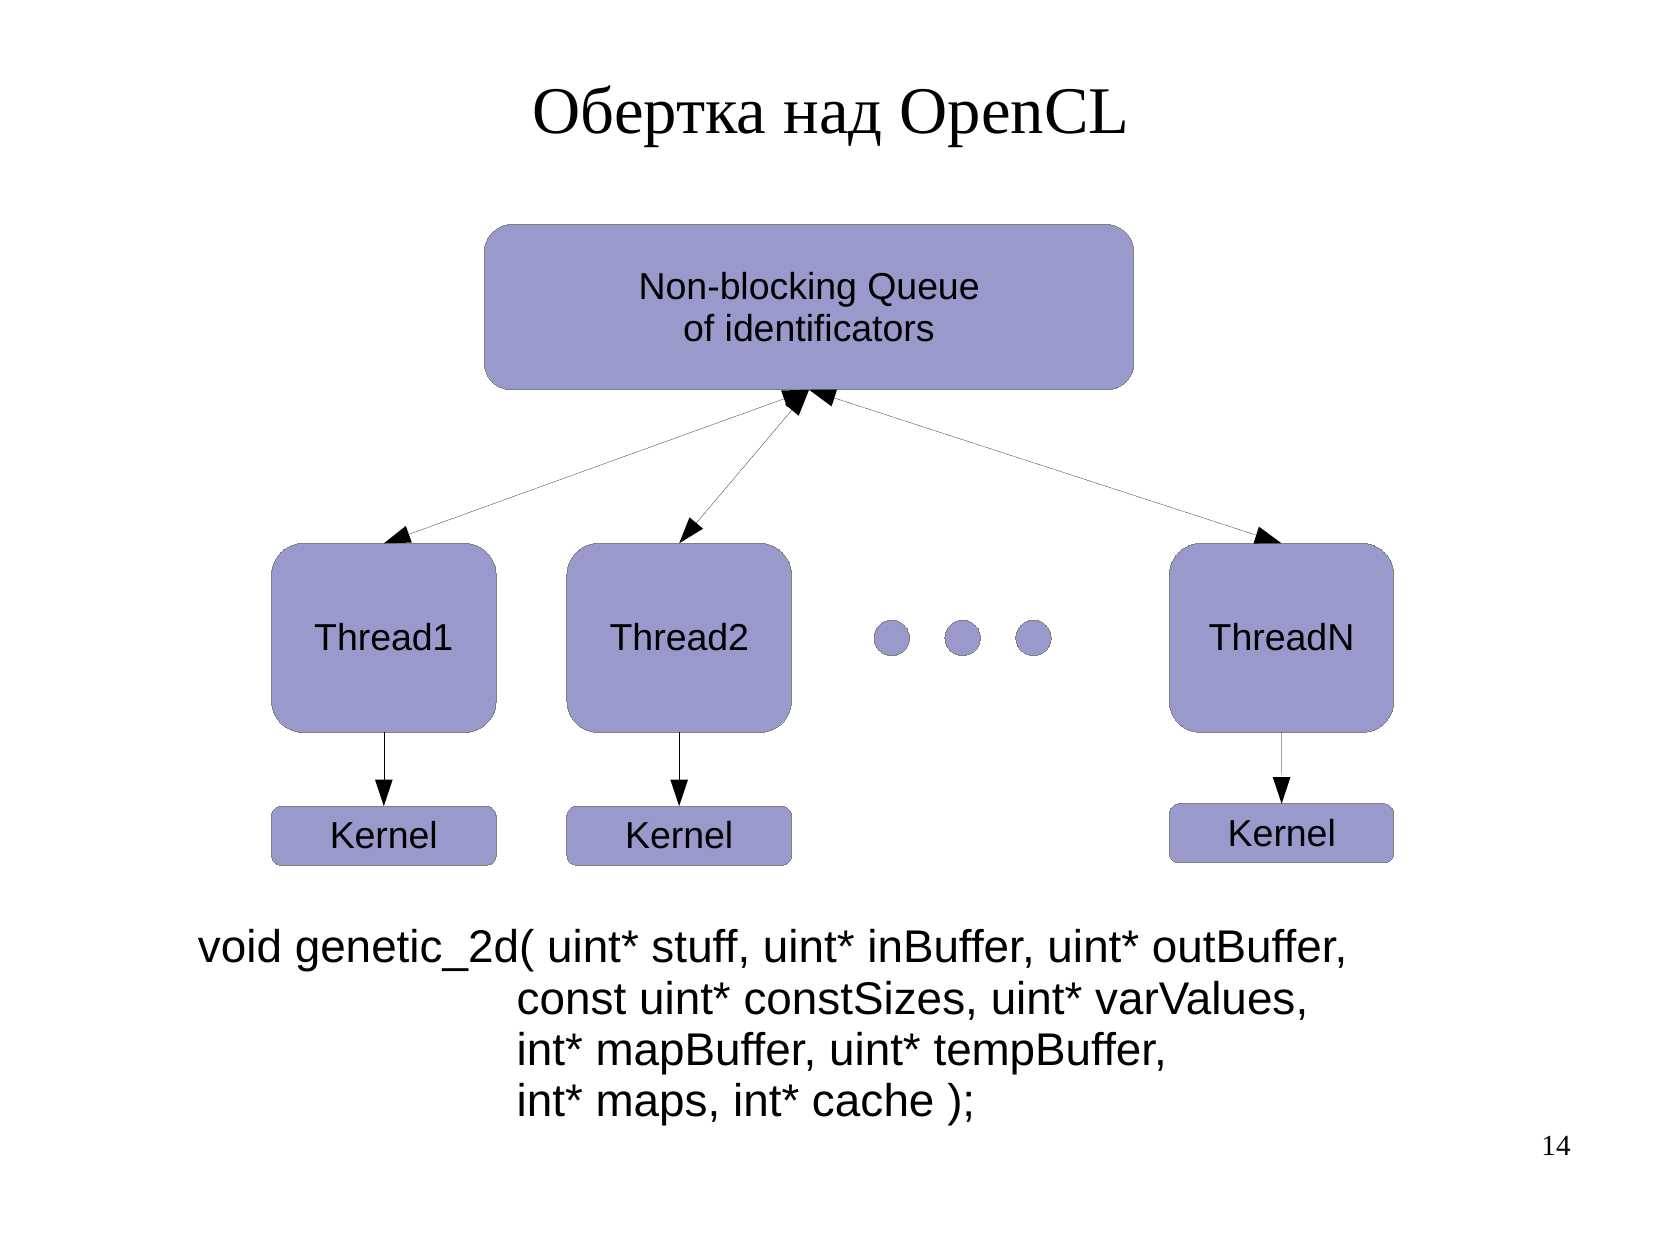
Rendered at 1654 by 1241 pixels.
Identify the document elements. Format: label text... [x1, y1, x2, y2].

text_box [874, 620, 910, 656]
text_box Thread1 [271, 543, 497, 733]
text_box [1015, 620, 1052, 656]
text_box [944, 620, 981, 656]
text_box Kernel [566, 806, 792, 866]
text_box Kernel [1169, 803, 1394, 863]
text_box Kernel [271, 806, 497, 866]
text_box Обертка над OpenCL [518, 66, 1145, 156]
text_box ThreadN [1169, 543, 1394, 733]
text_box void genetic_2d( uint* stuff, uint* inBuffer, uint* outBuffer, const uint* constSizes, uint* varValues, int* mapBuffer, uint* tempBuffer, int* maps, int* cache ); [183, 913, 1471, 1134]
text_box Thread2 [566, 543, 792, 733]
text_box Non-blocking Queue of identificators [484, 224, 1134, 390]
